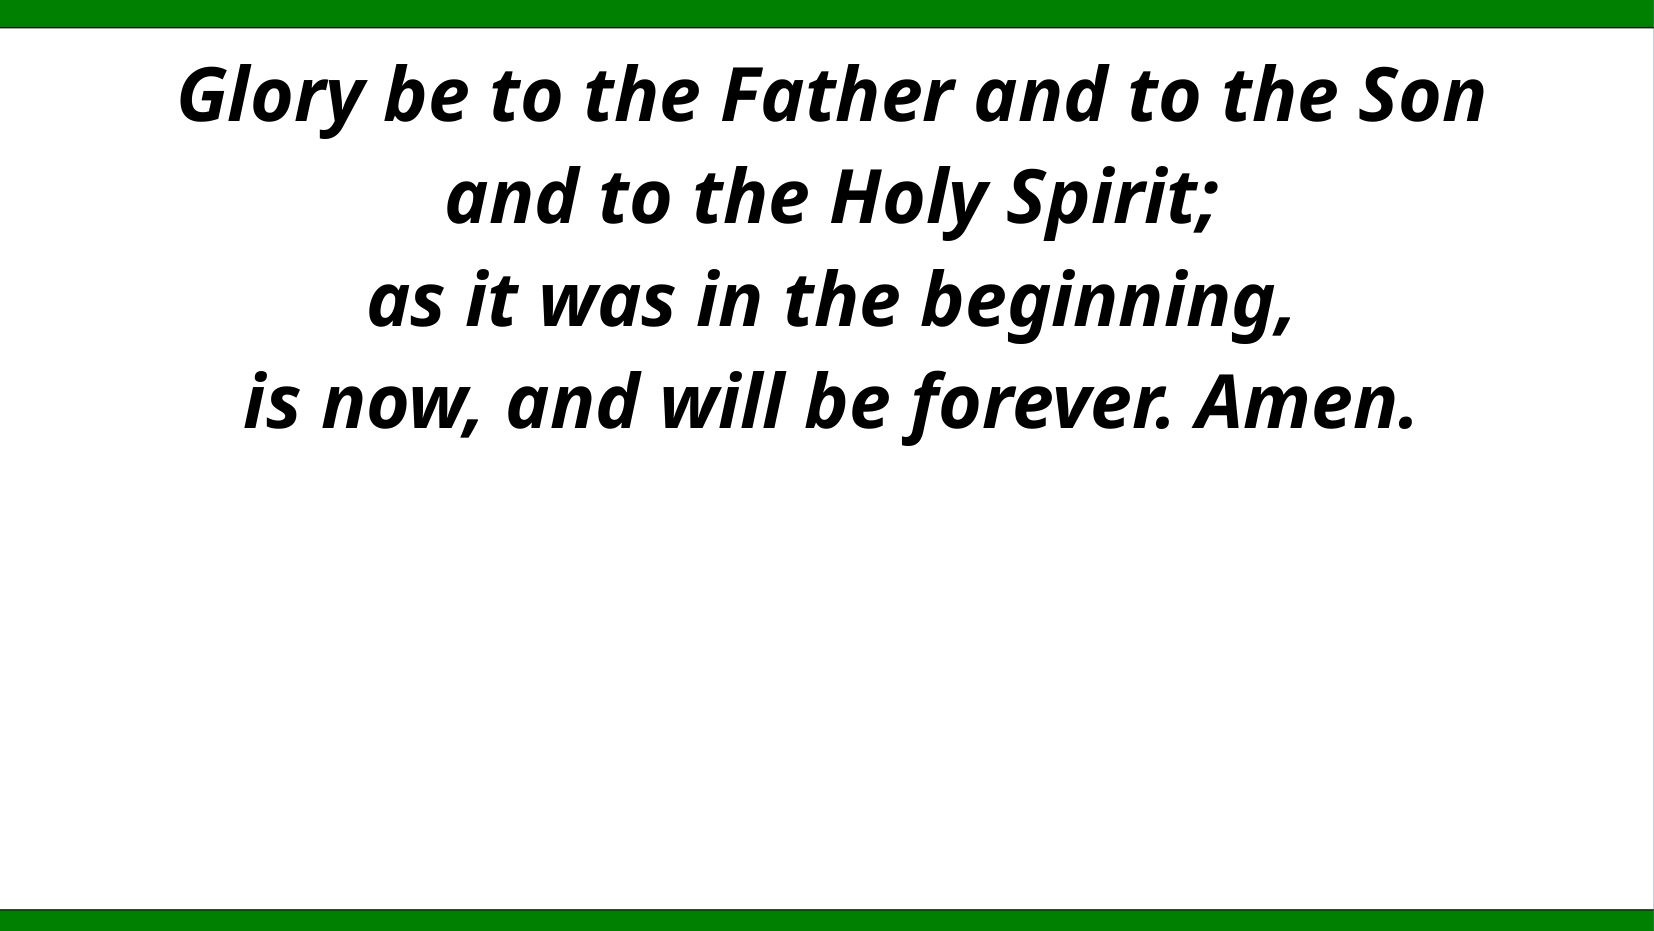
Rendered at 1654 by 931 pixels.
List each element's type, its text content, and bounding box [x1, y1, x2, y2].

text_box Glory be to the Father and to the Son and to the Holy Spirit; as it was in the beginning, is now, and will be forever. Amen. [75, 34, 1591, 449]
picture [0, 0, 1654, 931]
